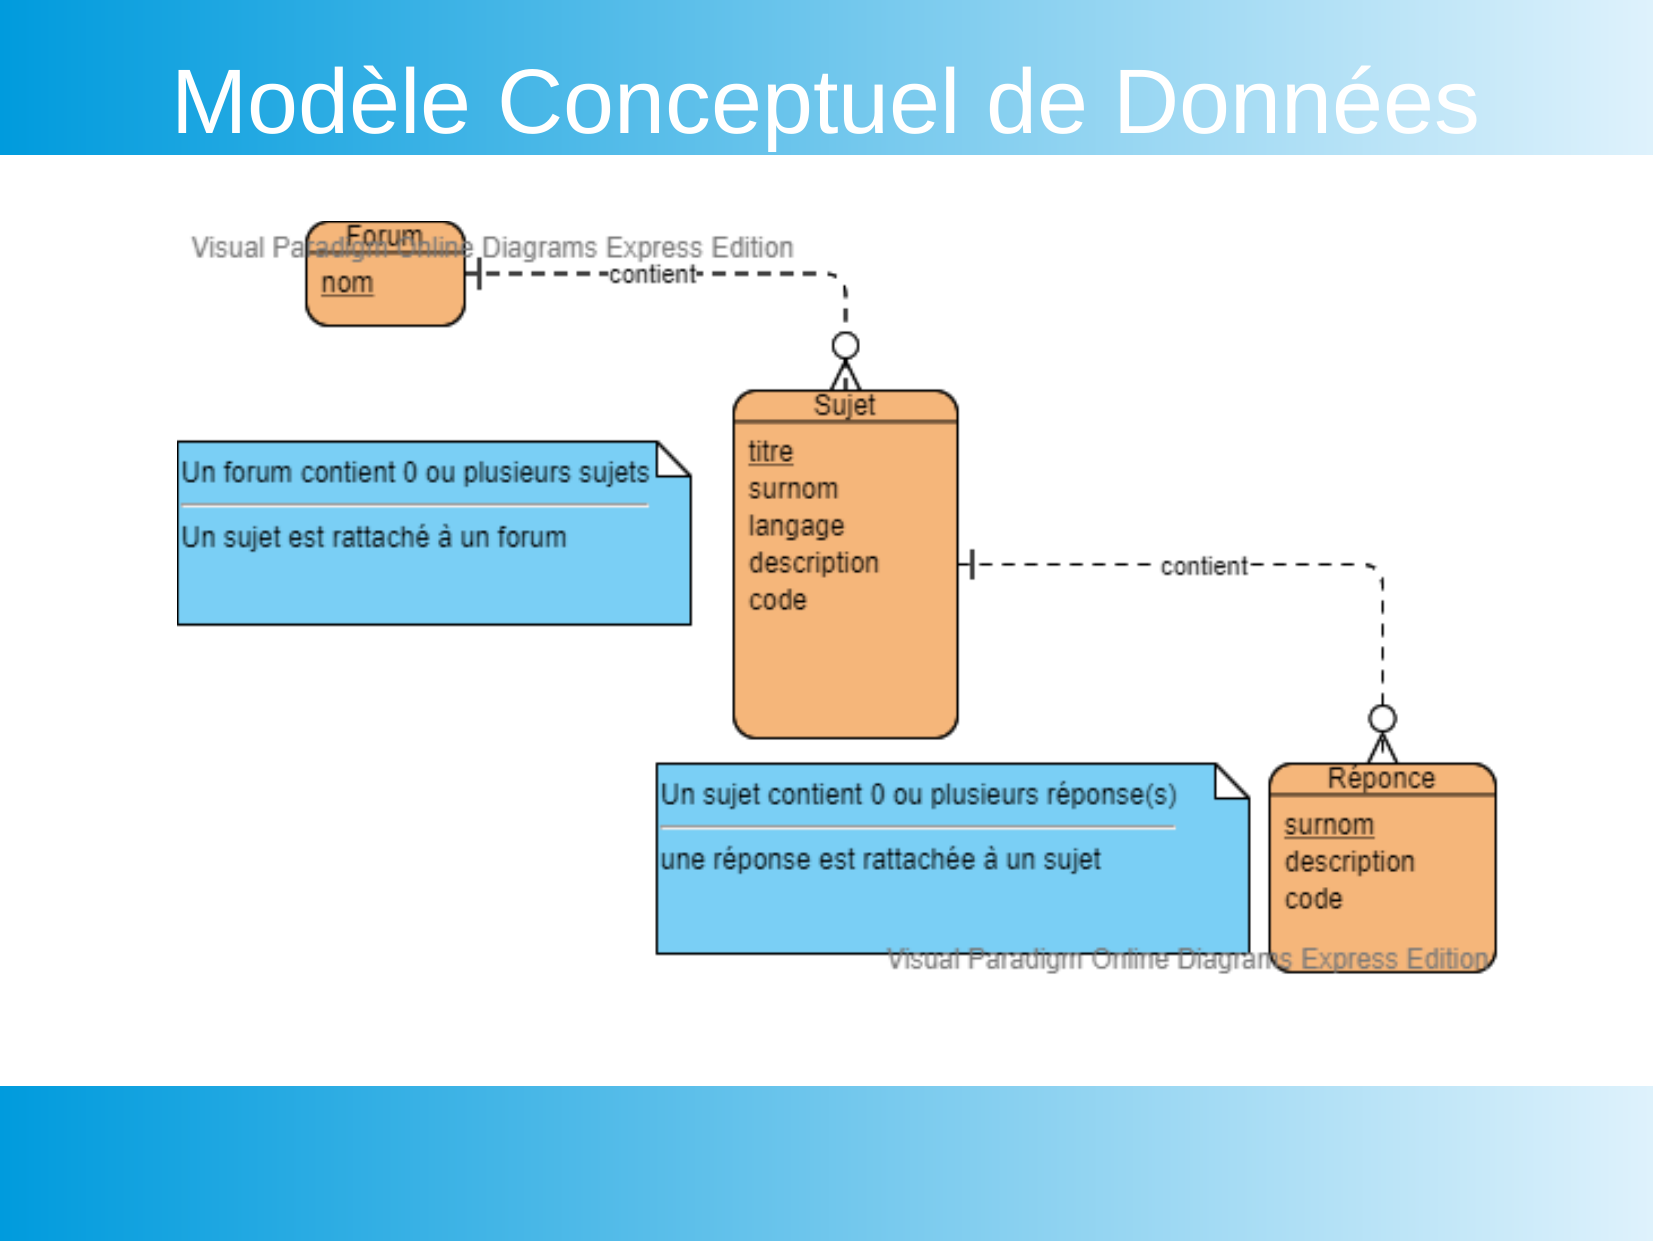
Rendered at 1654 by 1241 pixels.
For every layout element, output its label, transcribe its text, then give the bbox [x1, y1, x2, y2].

picture [177, 221, 1502, 981]
title Modèle Conceptuel de Données [82, 49, 1571, 155]
